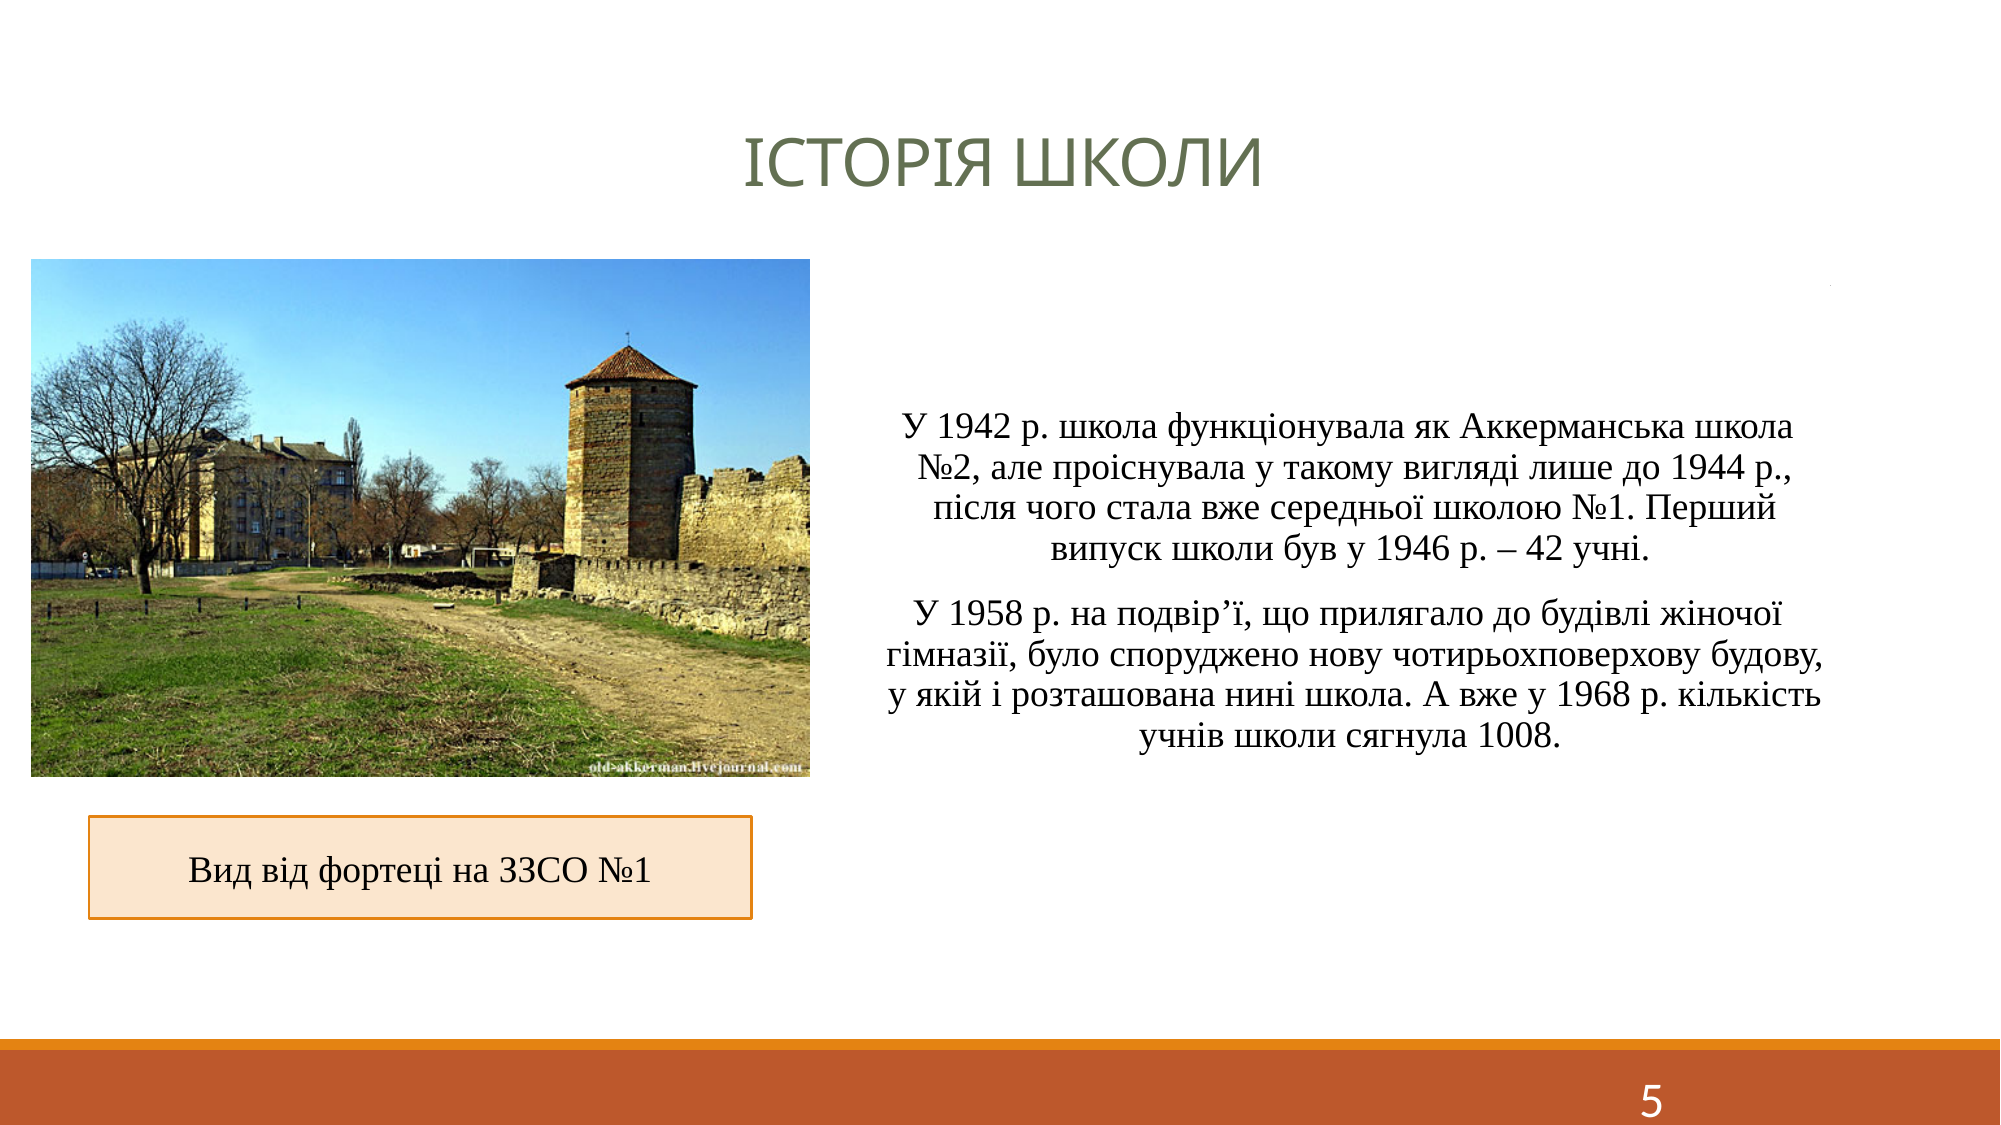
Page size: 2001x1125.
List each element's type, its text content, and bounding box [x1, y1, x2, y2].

text_box 5 [1624, 1059, 1840, 1120]
picture [31, 259, 810, 777]
list У 1942 р. школа функціонувала як Аккерманська школа №2, але проіснувала у такому вигляді лише до 1944 р., після чого стала вже середньої школою №1. Перший випуск школи був у 1946 р. – 42 учні. У 1958 р. на подвір’ї, що прилягало до будівлі жіночої гімназії, було споруджено нову чотирьохповерхову будову, у якій і розташована нині школа. А вже у 1968 р. кількість учнів школи сягнула 1008. [850, 399, 1831, 963]
title ІСТОРІЯ ШКОЛИ [180, 47, 1831, 286]
text_box Вид від фортеці на ЗЗСО №1 [89, 816, 751, 918]
